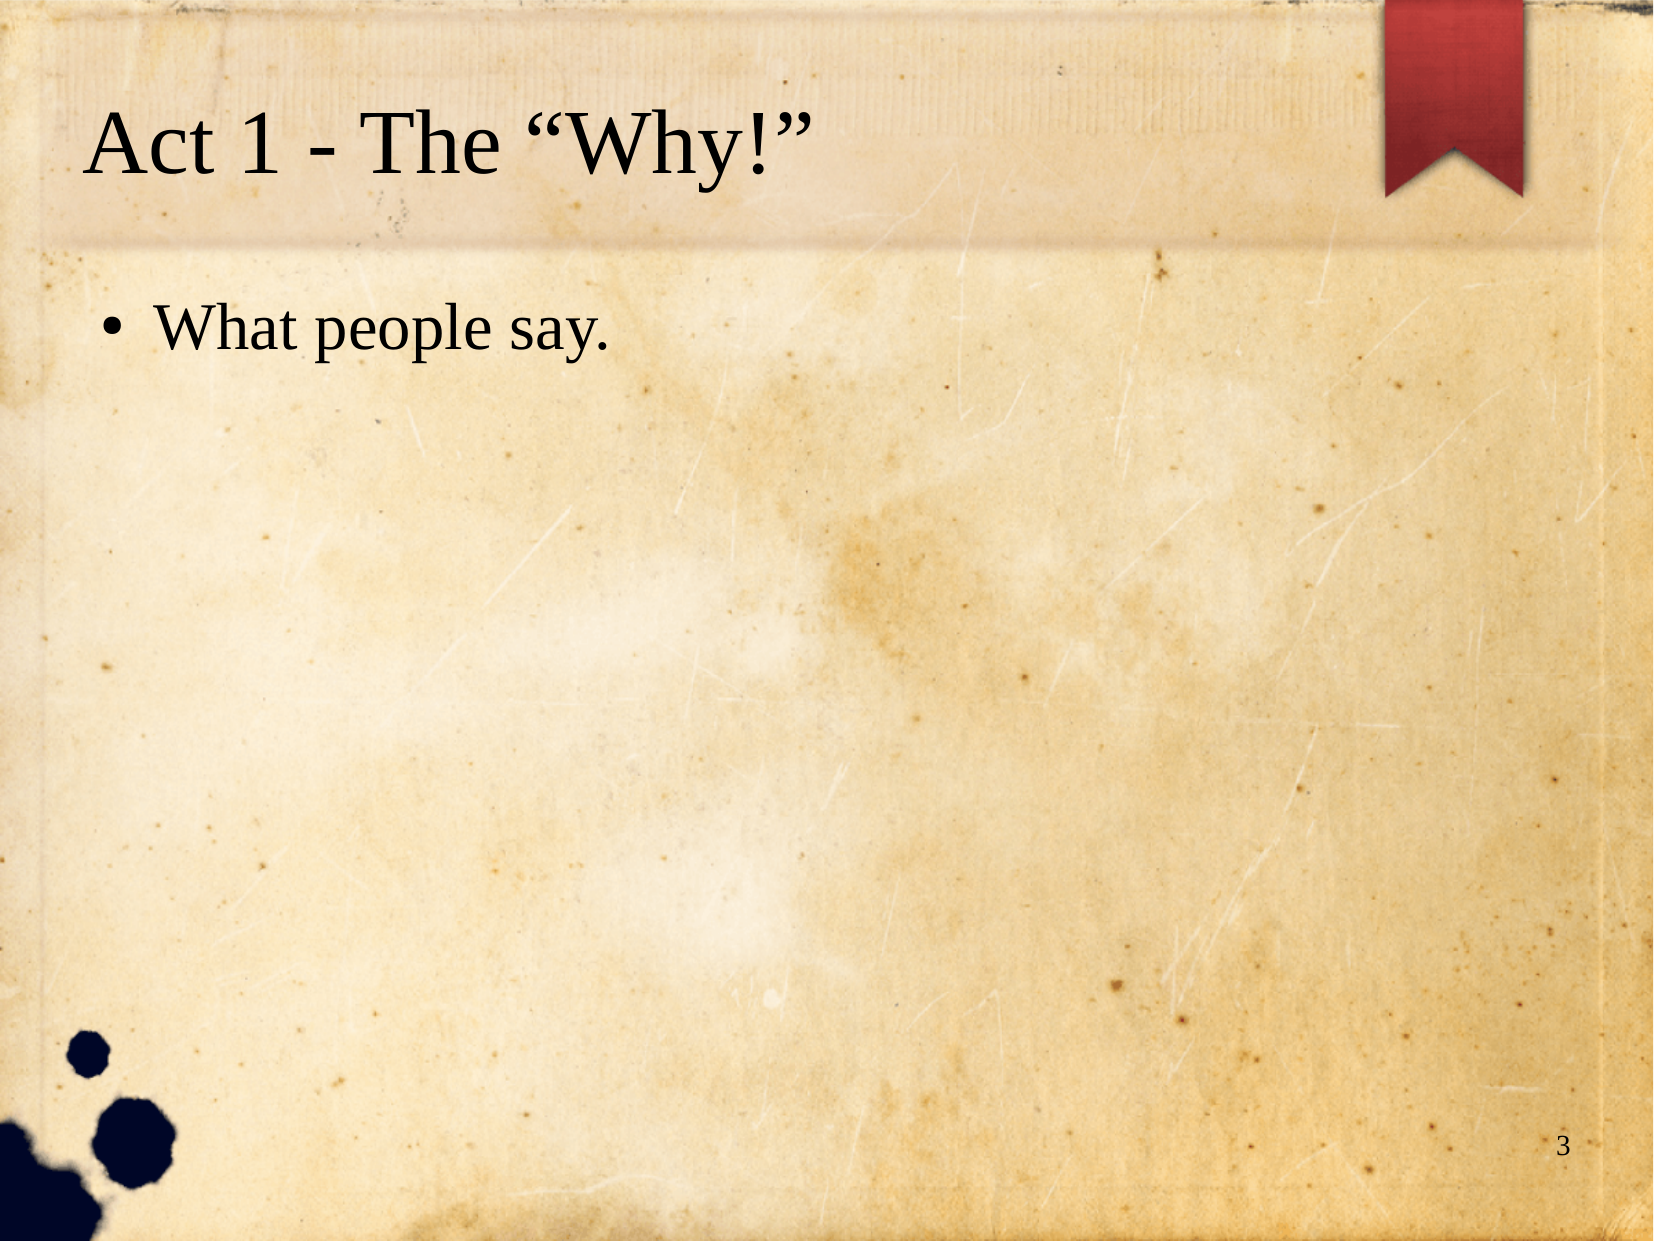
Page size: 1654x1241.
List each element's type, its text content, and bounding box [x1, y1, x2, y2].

title Act 1 - The “Why!” [82, 49, 1347, 237]
picture [0, 0, 1654, 1241]
list What people say. [82, 290, 1538, 1010]
